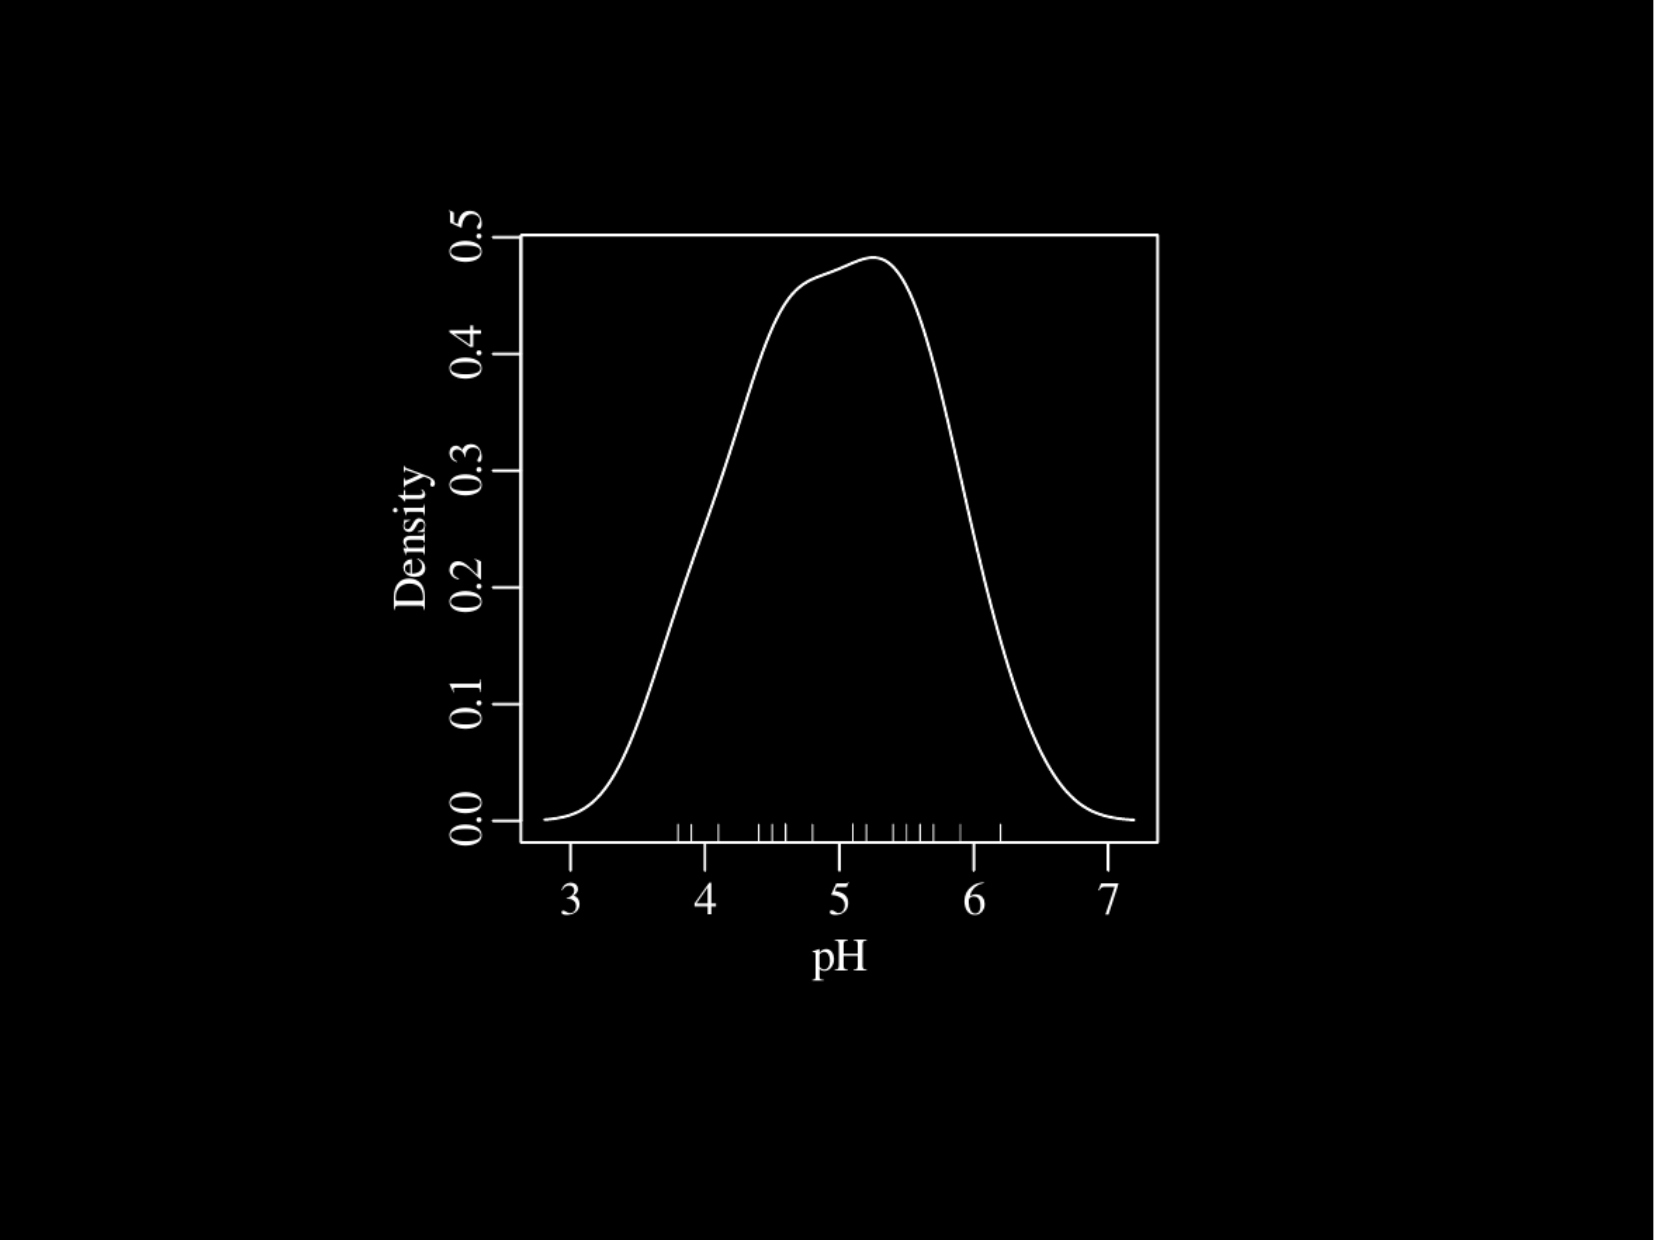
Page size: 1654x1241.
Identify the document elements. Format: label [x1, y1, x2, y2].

picture [366, 200, 1170, 996]
